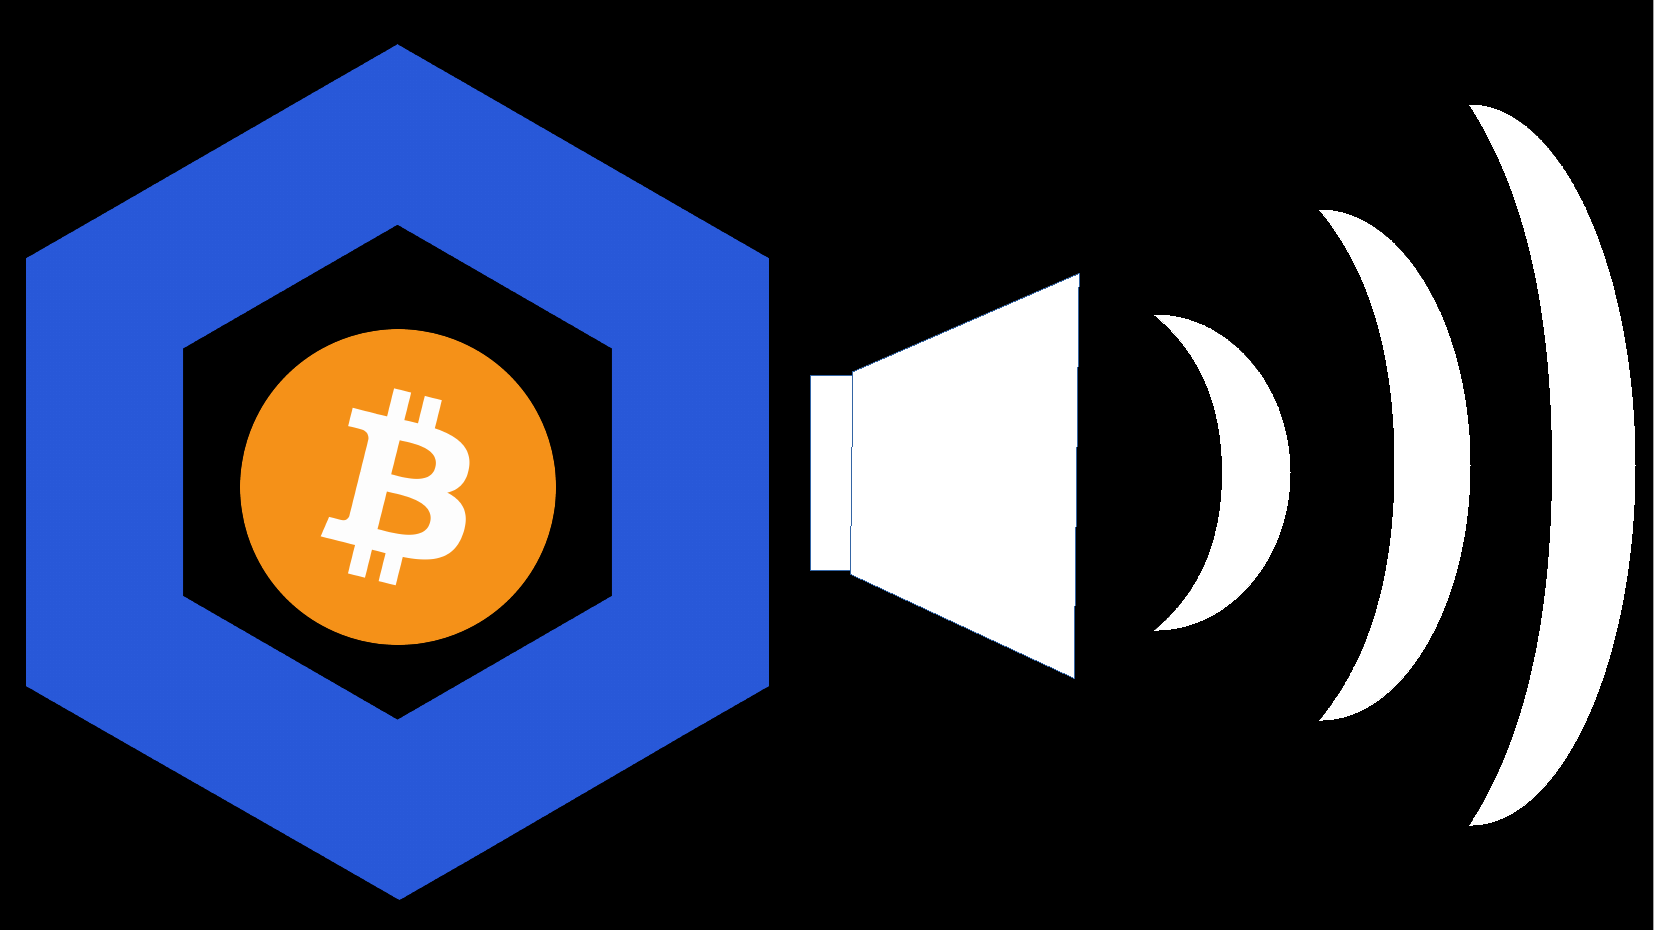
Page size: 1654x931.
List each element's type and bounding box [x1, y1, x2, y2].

text_box [810, 273, 1080, 679]
text_box [1469, 105, 1636, 826]
text_box [1154, 315, 1291, 631]
picture [0, 44, 826, 901]
text_box [1319, 210, 1471, 721]
